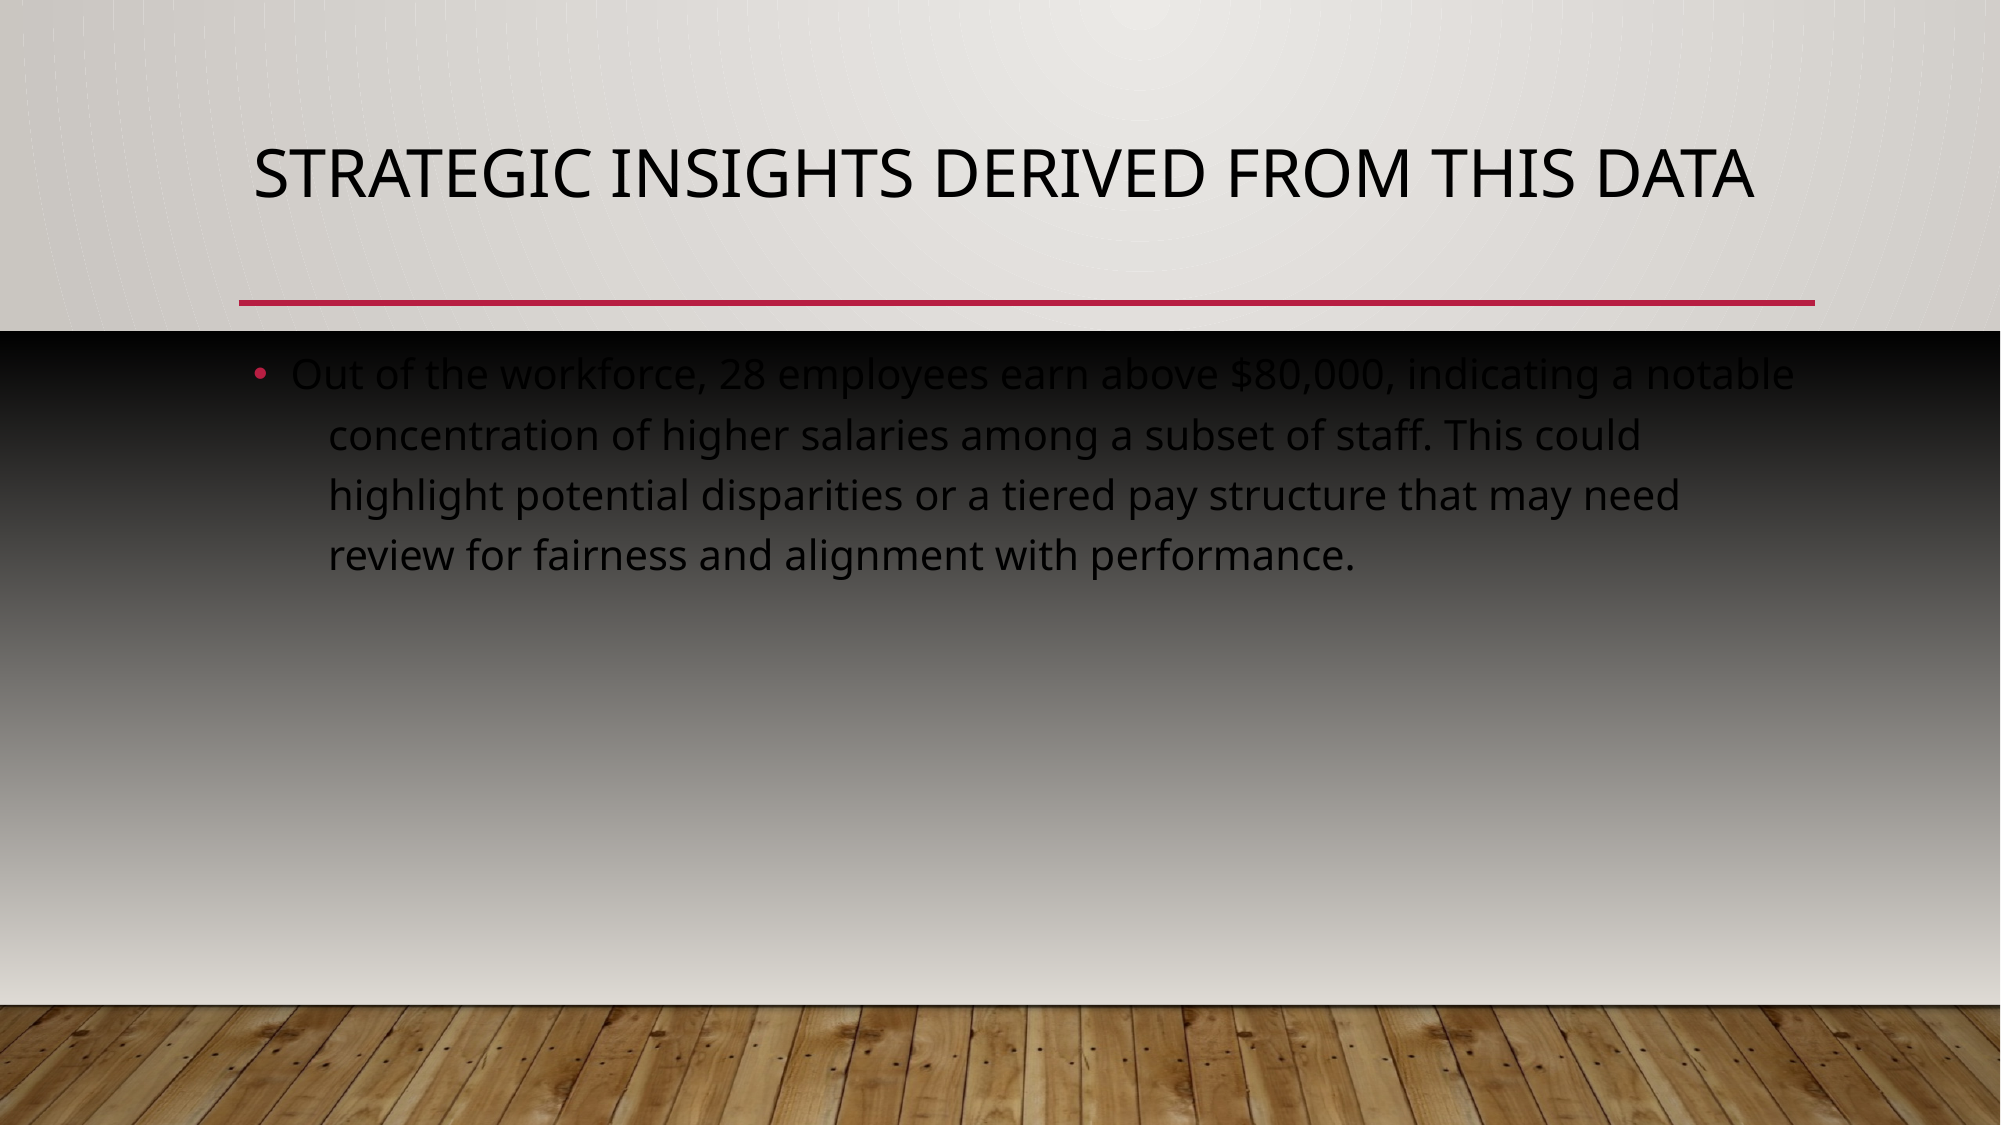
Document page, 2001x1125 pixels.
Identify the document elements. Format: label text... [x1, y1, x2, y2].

title Strategic insights derived from tHIS data [238, 131, 1814, 305]
list Out of the workforce, 28 employees earn above $80,000, indicating a notable concentration of higher salaries among a subset of staff. This could highlight potential disparities or a tiered pay structure that may need review for fairness and alignment with performance. [238, 330, 1814, 897]
